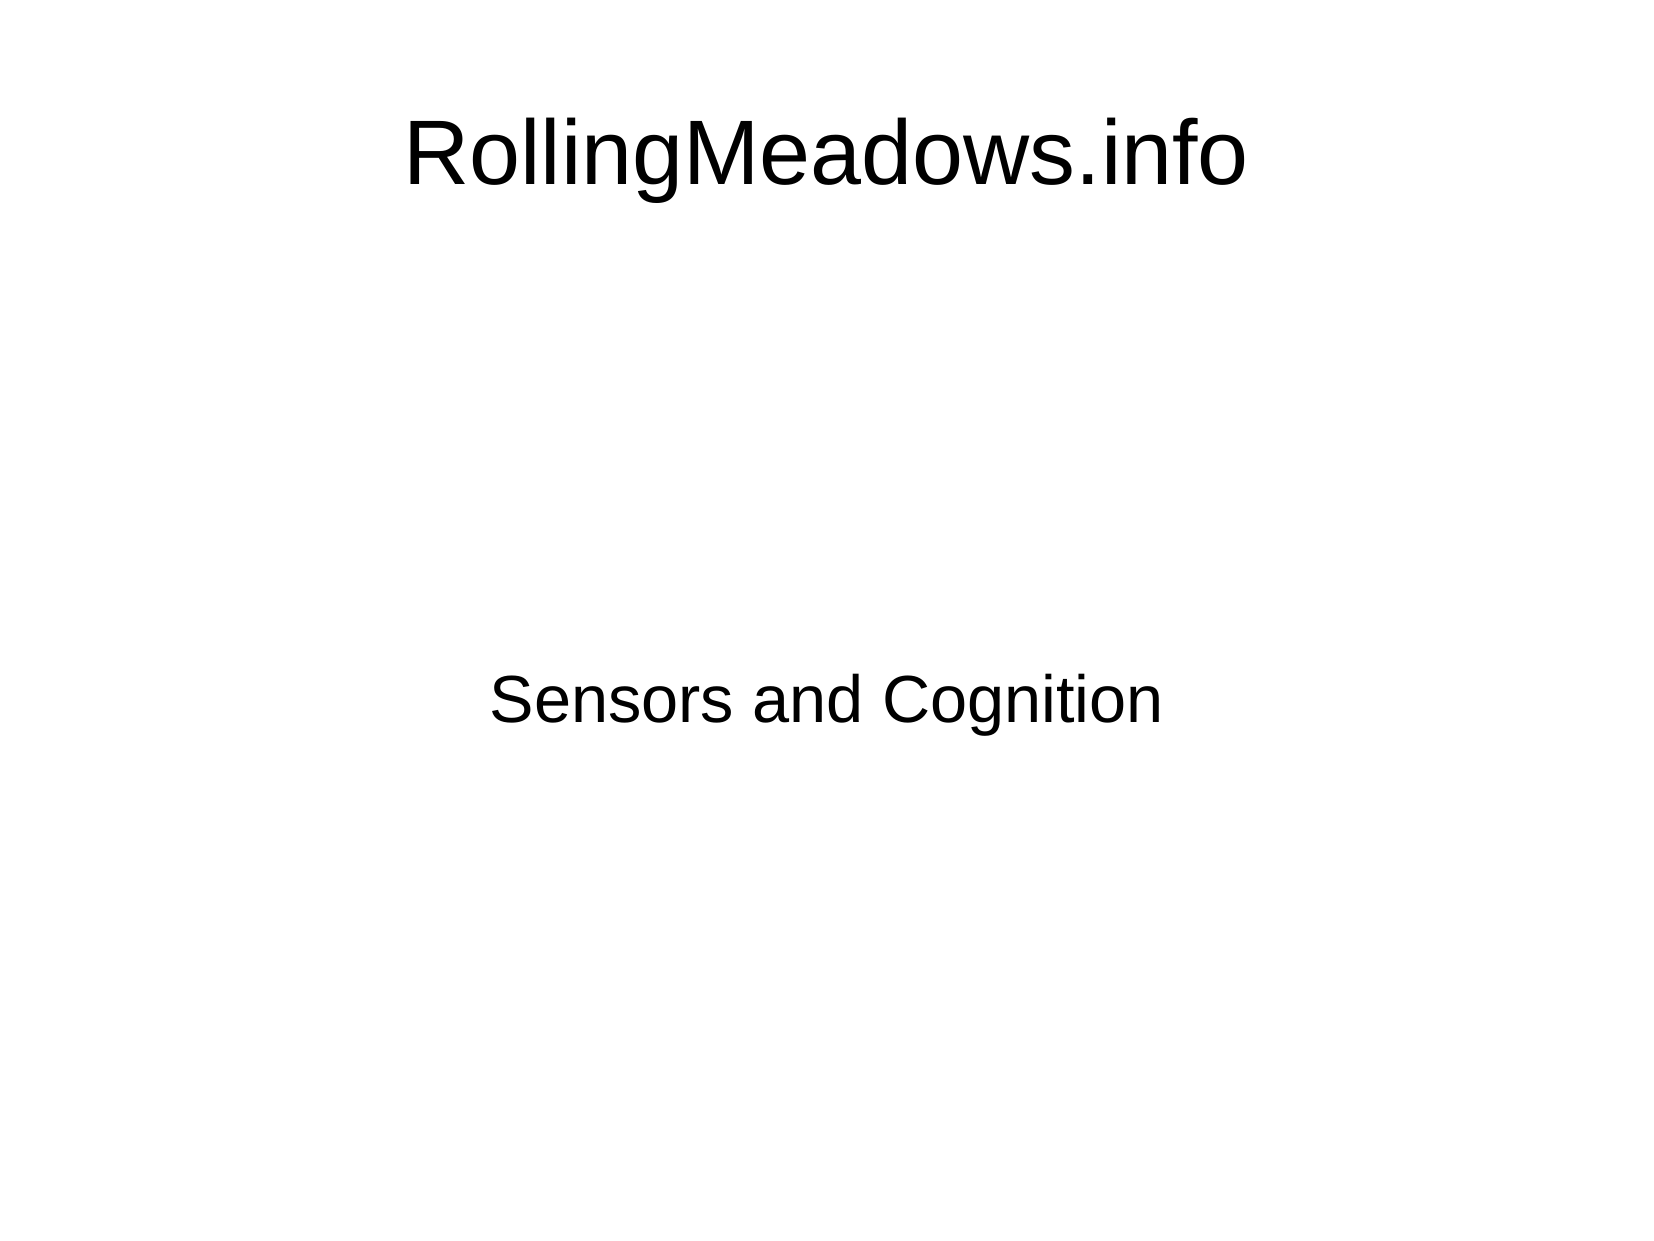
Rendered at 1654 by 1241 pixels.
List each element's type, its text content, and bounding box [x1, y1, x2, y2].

title RollingMeadows.info [82, 49, 1571, 257]
subtitle Sensors and Cognition [82, 290, 1571, 1109]
